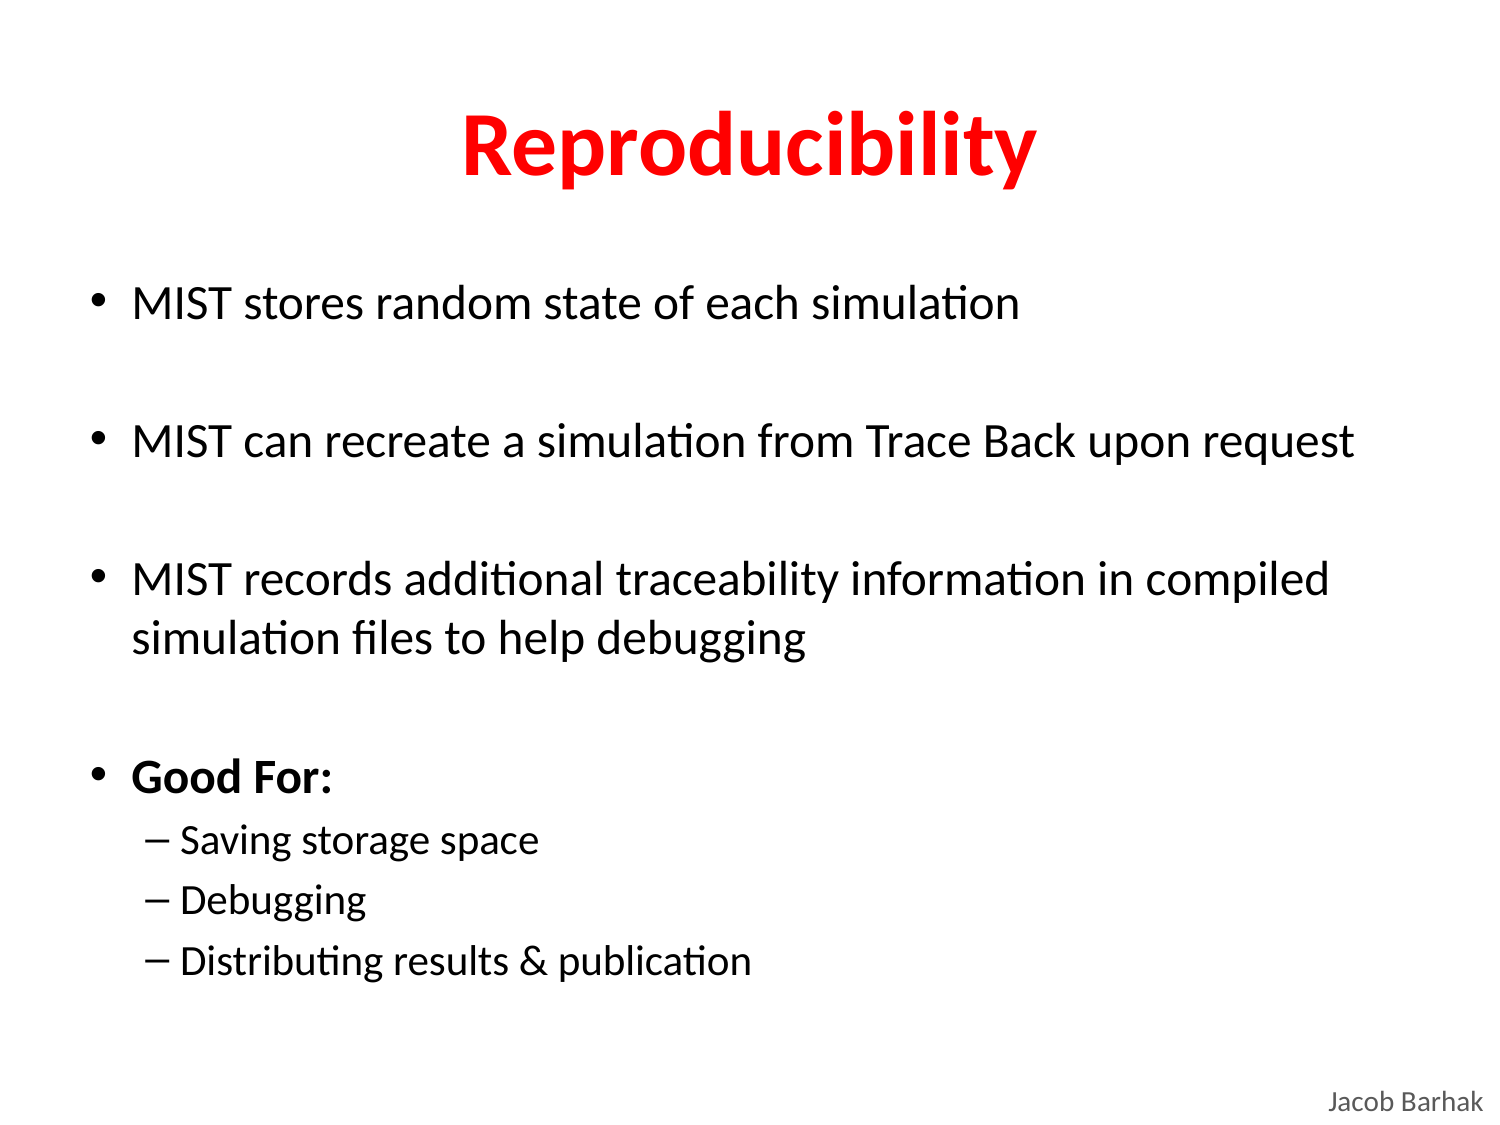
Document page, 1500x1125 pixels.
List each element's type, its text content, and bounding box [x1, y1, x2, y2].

text_box Reproducibility [75, 45, 1425, 233]
text_box MIST stores random state of each simulation MIST can recreate a simulation from Trace Back upon request MIST records additional traceability information in compiled simulation files to help debugging Good For: Saving storage space Debugging Distributing results & publication [75, 262, 1425, 1005]
